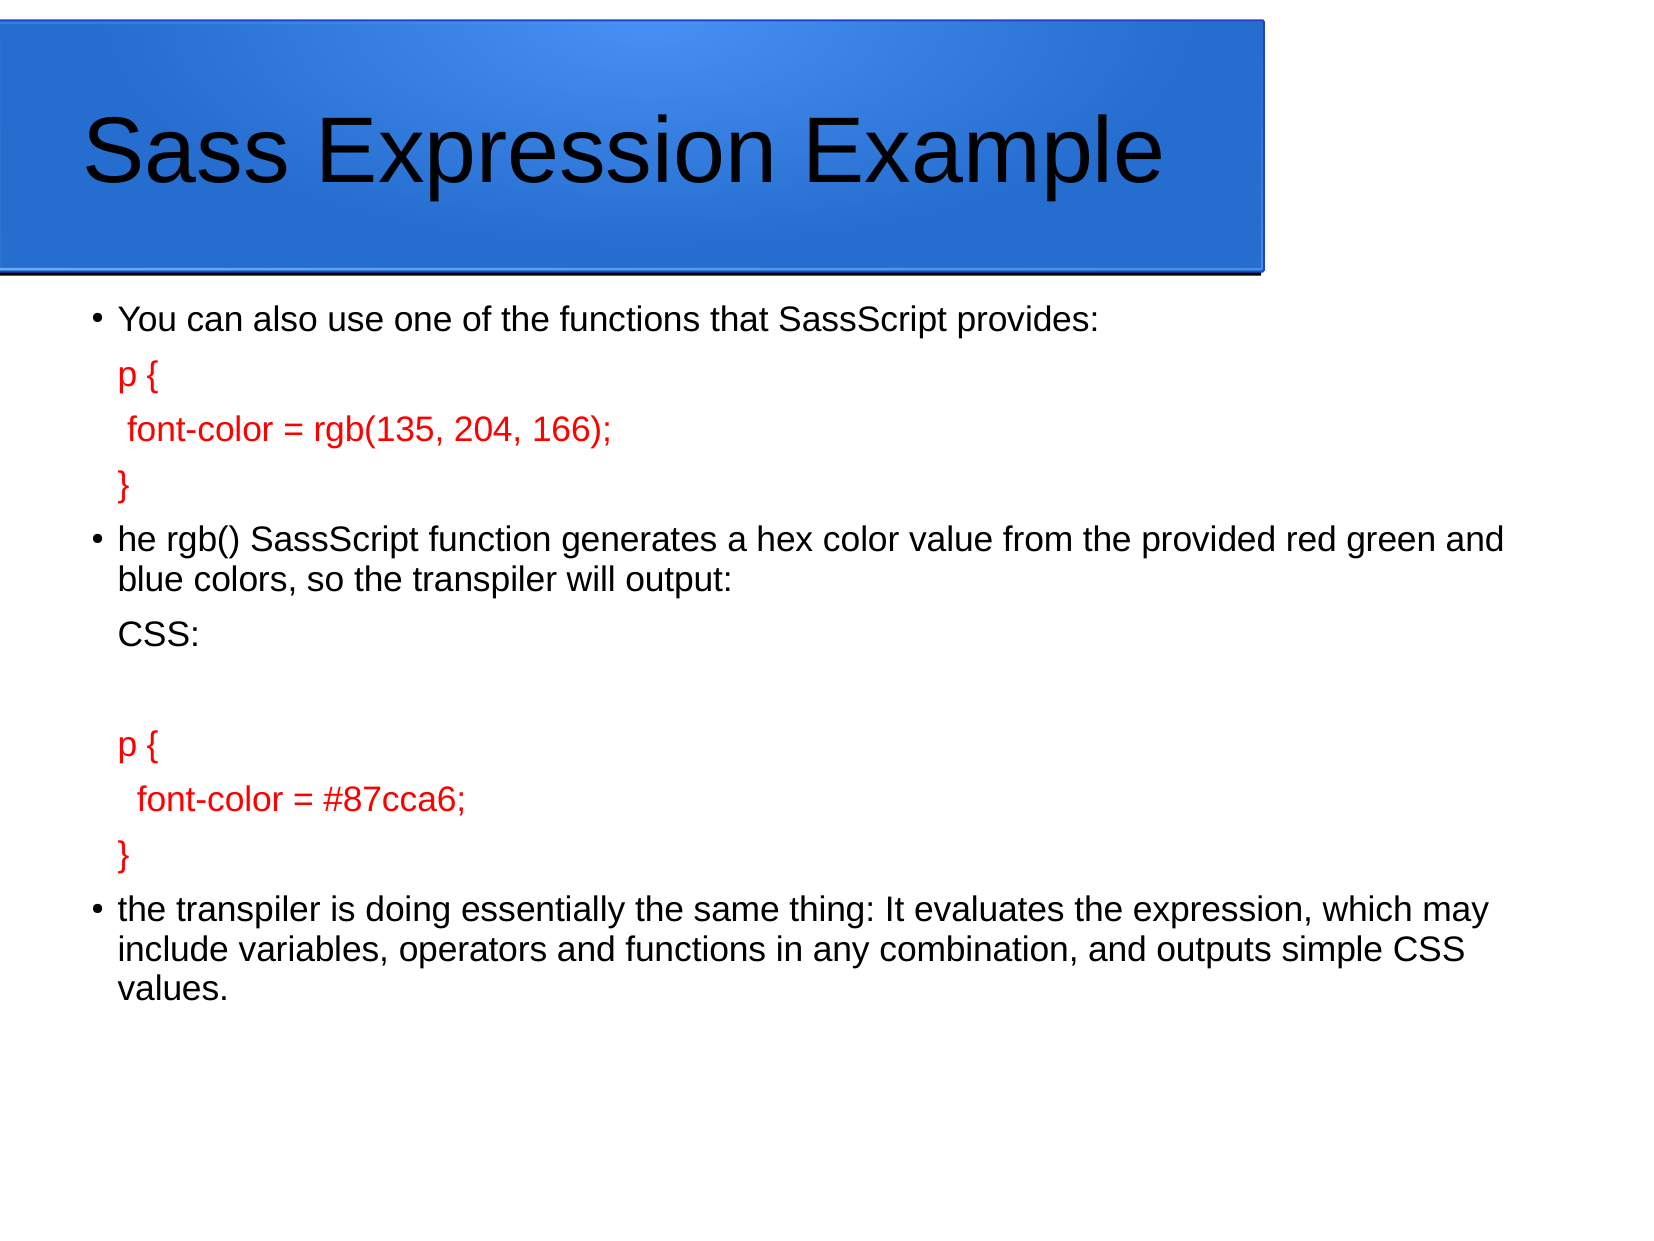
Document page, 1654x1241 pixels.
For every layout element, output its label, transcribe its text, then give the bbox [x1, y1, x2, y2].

title Sass Expression Example [82, 47, 1235, 252]
list You can also use one of the functions that SassScript provides: p { font-color = rgb(135, 204, 166); } he rgb() SassScript function generates a hex color value from the provided red green and blue colors, so the transpiler will output: CSS: p { font-color = #87cca6; } the transpiler is doing essentially the same thing: It evaluates the expression, which may include variables, operators and functions in any combination, and outputs simple CSS values. [82, 299, 1571, 1019]
